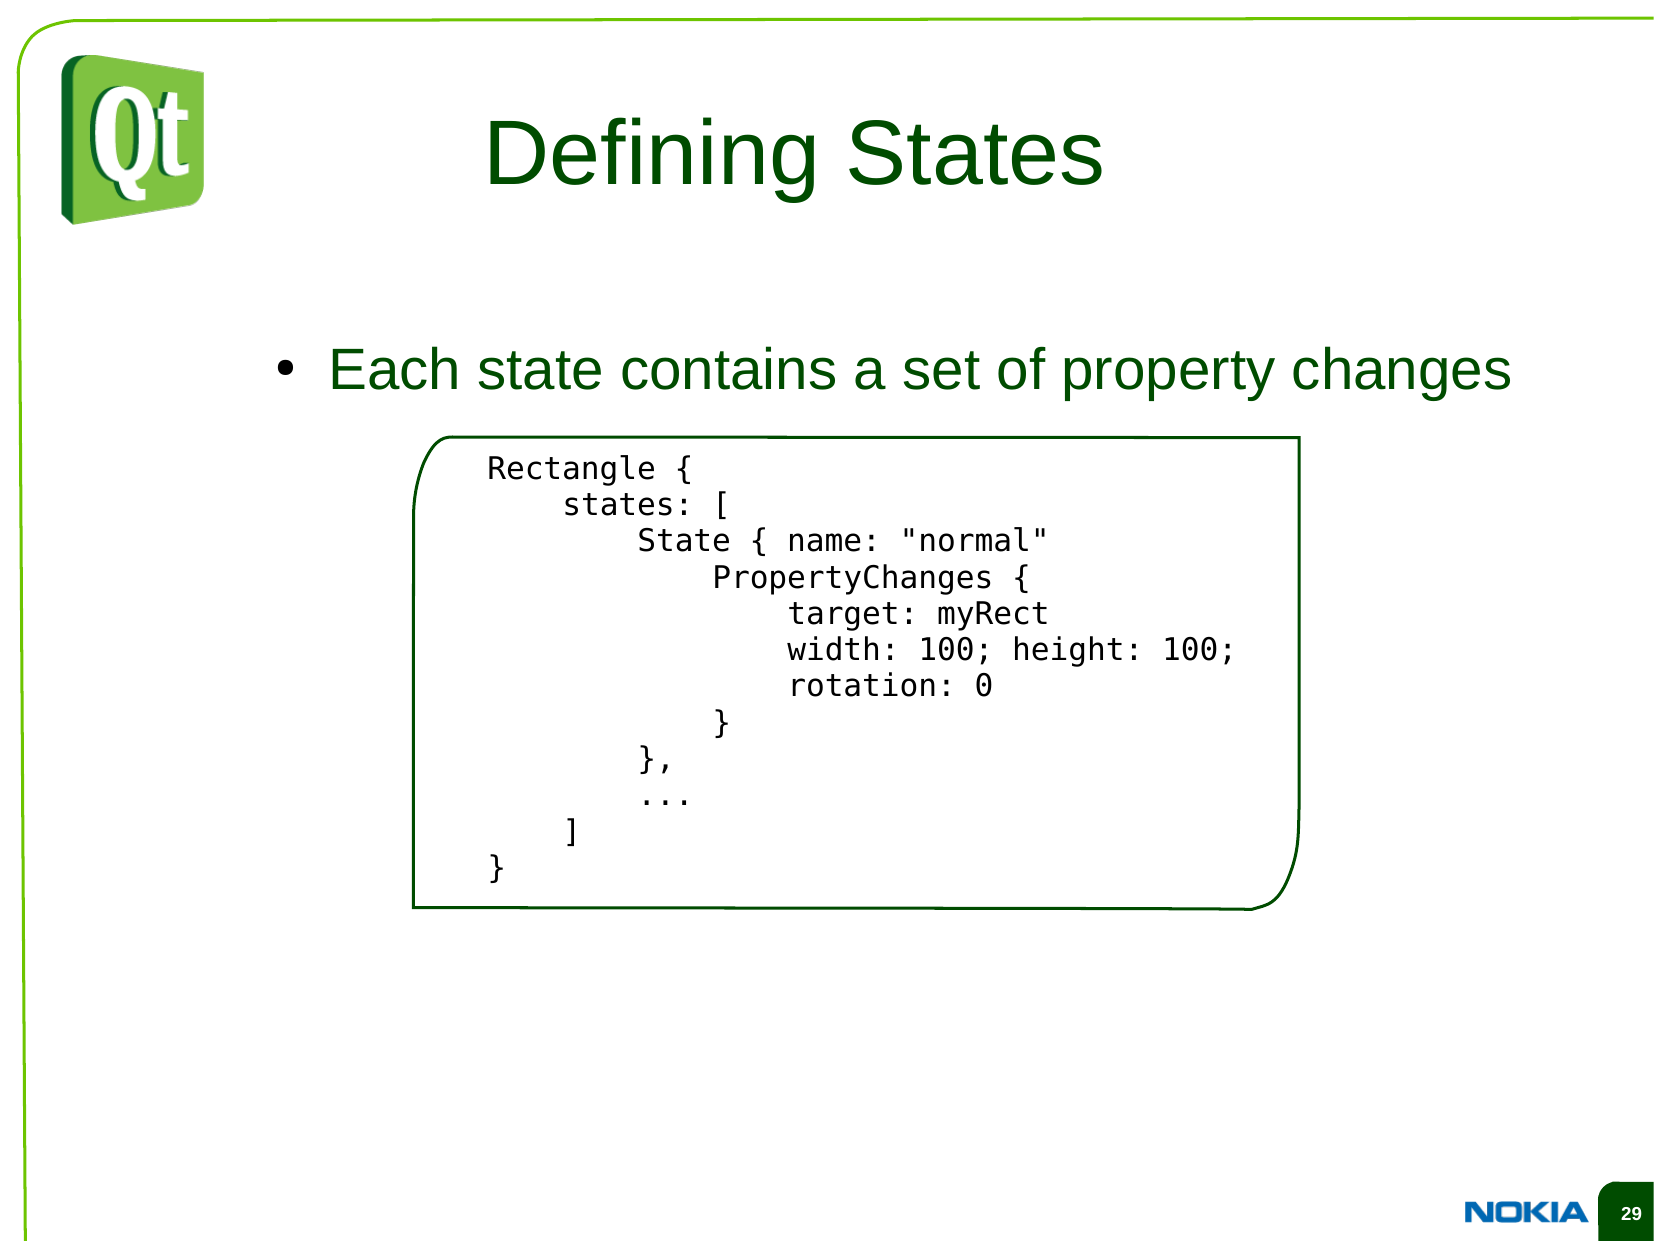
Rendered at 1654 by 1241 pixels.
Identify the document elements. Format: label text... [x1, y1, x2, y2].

title Defining States [257, 56, 1333, 250]
picture [1465, 1201, 1589, 1223]
text_box Rectangle { states: [ State { name: "normal" PropertyChanges { target: myRect width: 100; height: 100; rotation: 0 } }, ... ] } [472, 443, 1297, 907]
list Each state contains a set of property changes [257, 336, 1577, 1156]
text_box Rectangle { states: [ State { name: "normal" PropertyChanges { target: myRect width: 100; height: 100; rotation: 0 } }, ... ] } [472, 443, 1447, 1034]
picture [61, 55, 204, 225]
